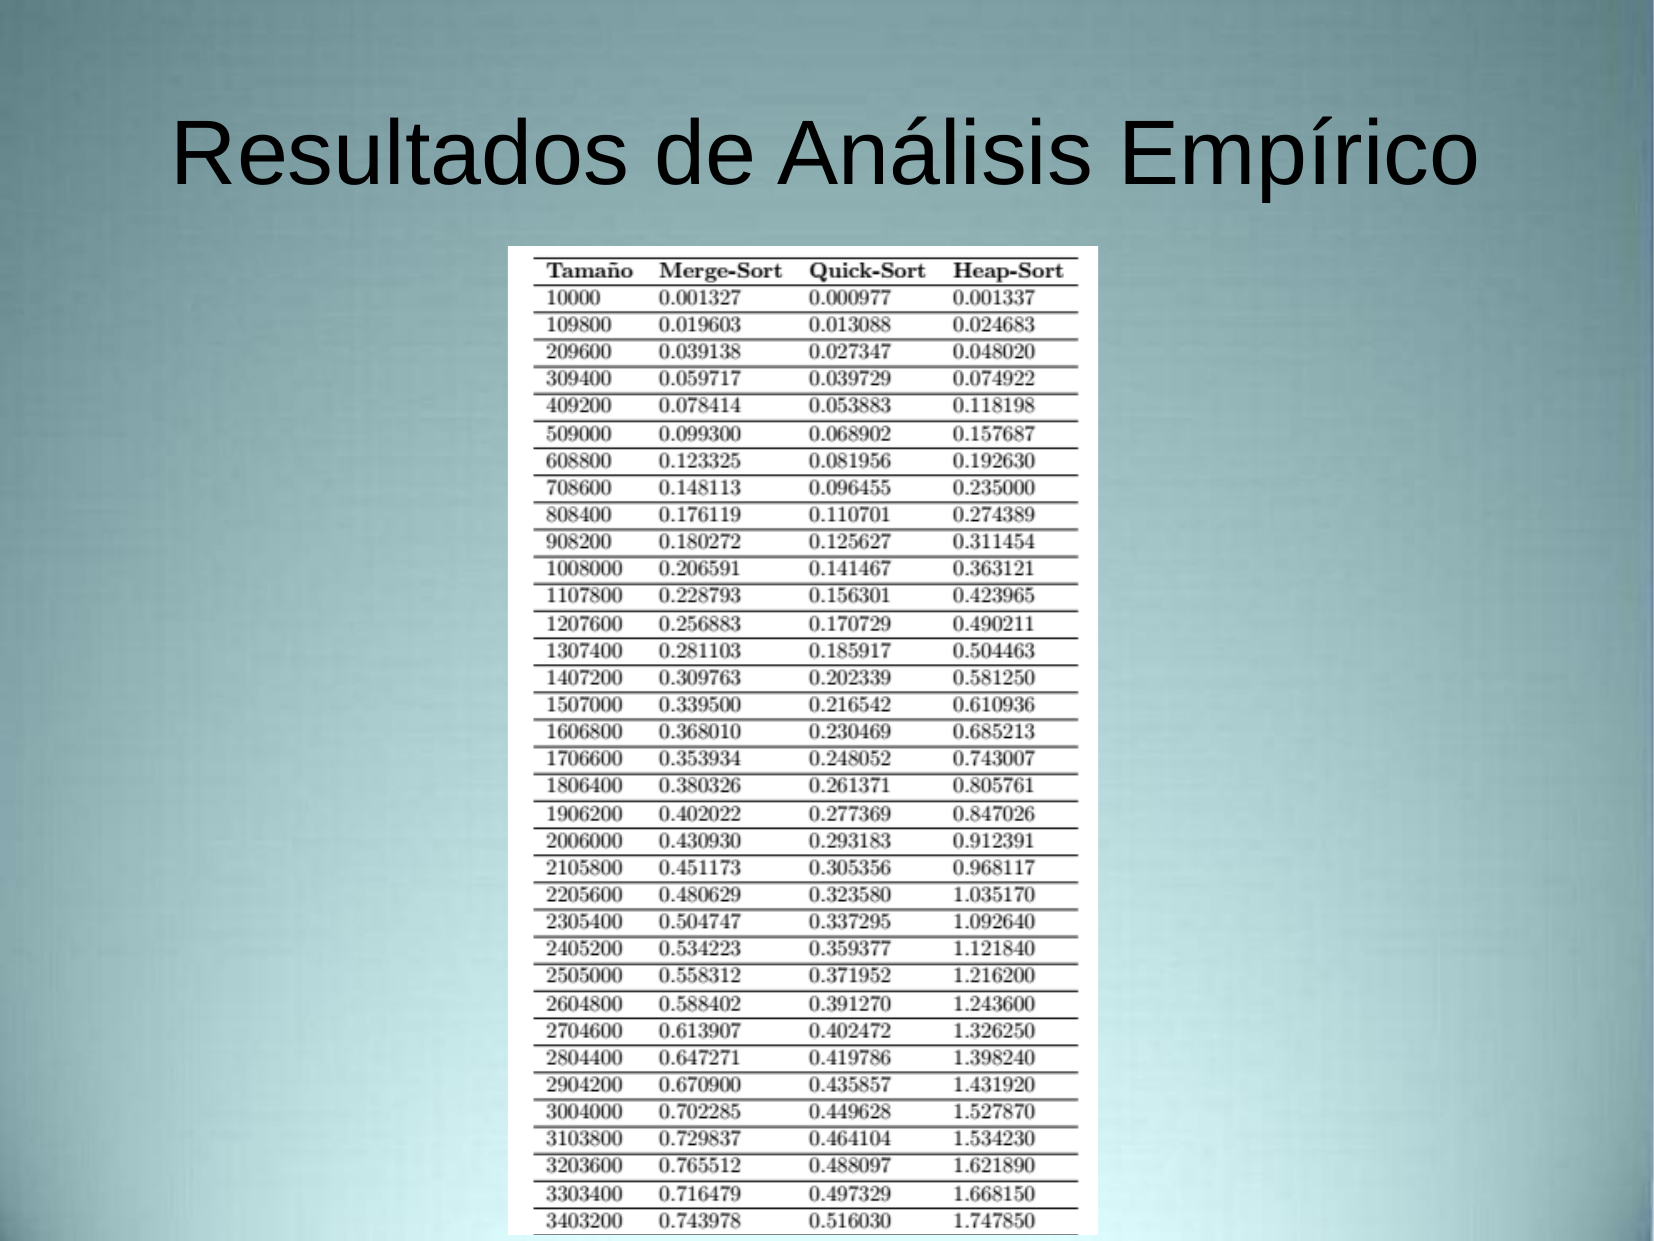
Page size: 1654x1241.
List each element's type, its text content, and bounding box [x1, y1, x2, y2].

picture [0, 0, 1654, 1241]
title Resultados de Análisis Empírico [82, 49, 1571, 257]
